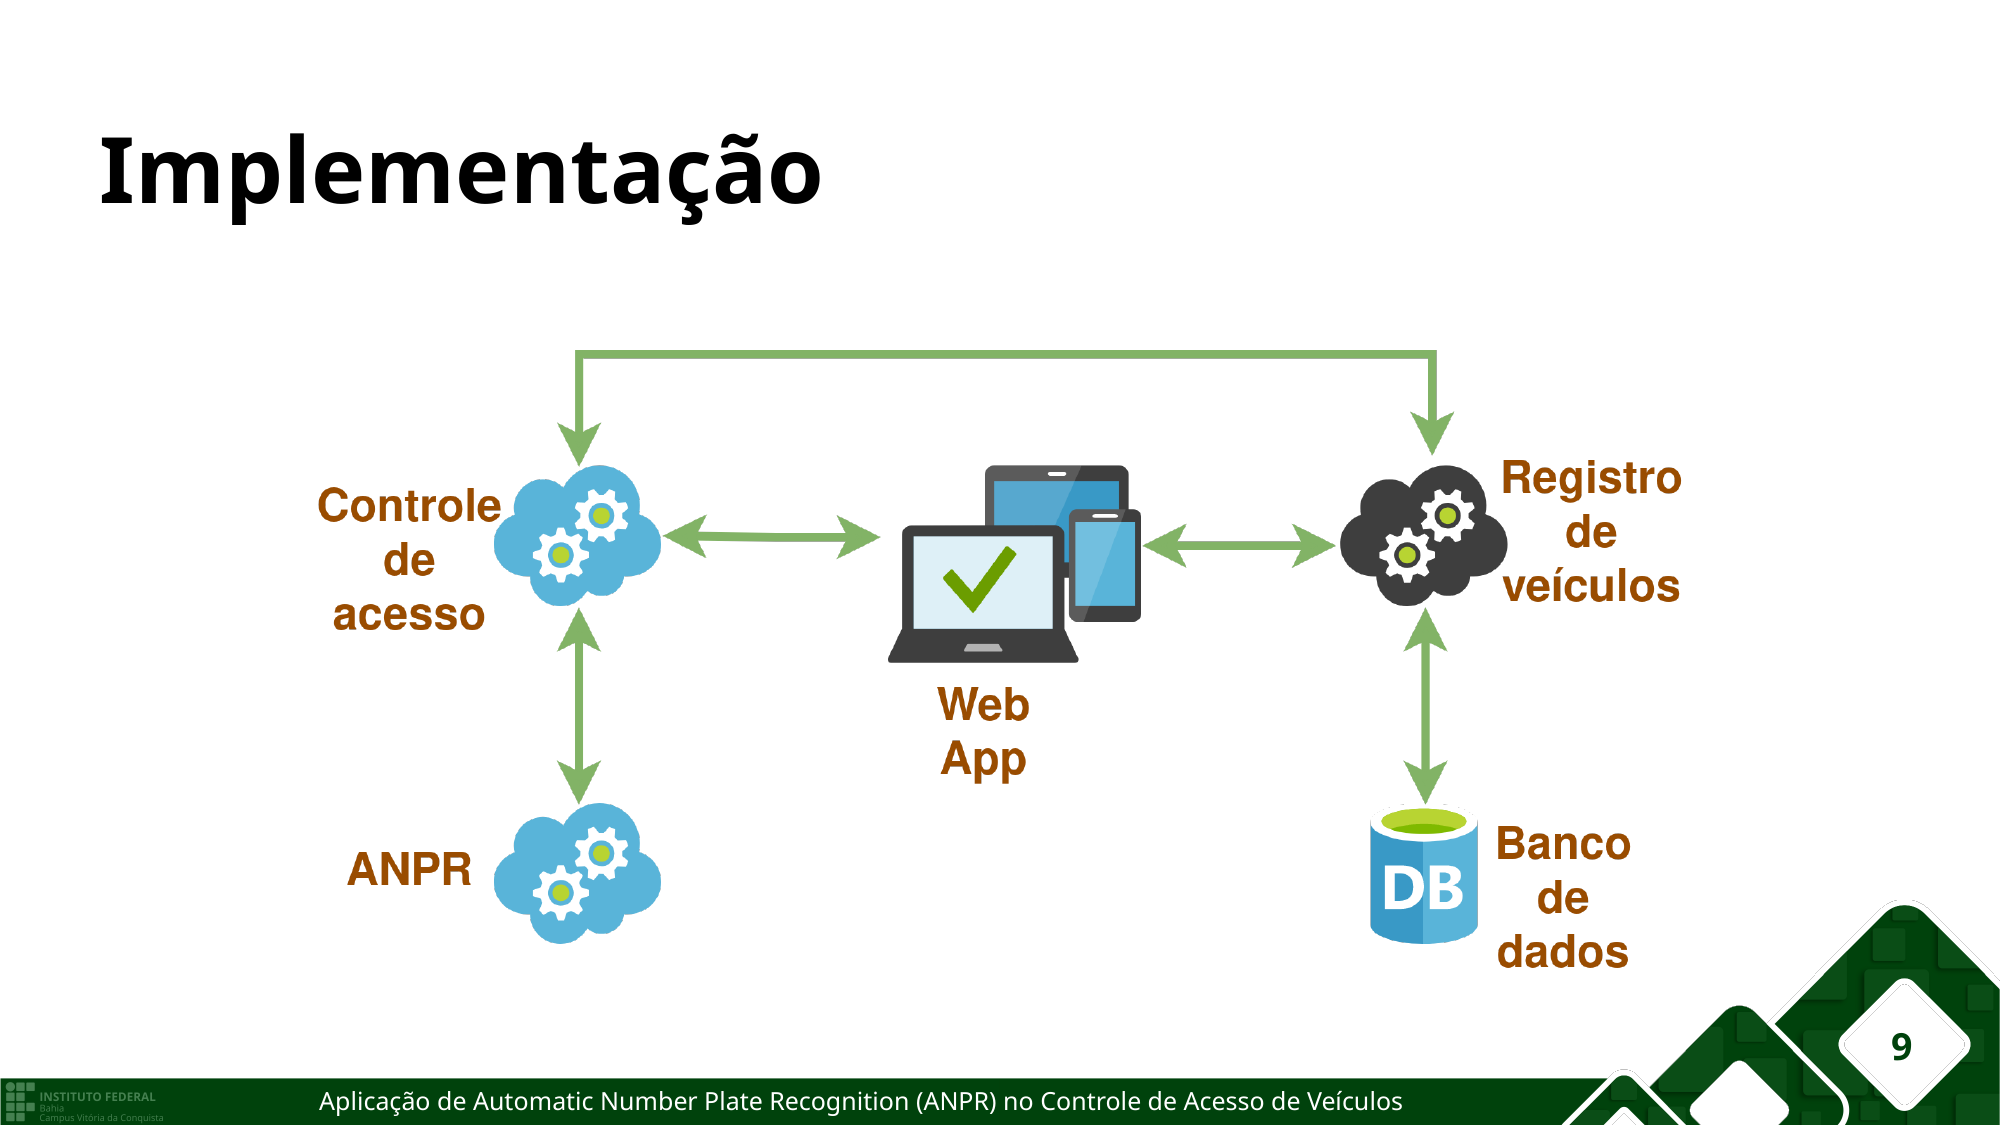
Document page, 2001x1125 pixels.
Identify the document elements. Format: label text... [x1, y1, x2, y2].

title Implementação [99, 59, 1900, 277]
picture [0, 299, 2000, 1125]
